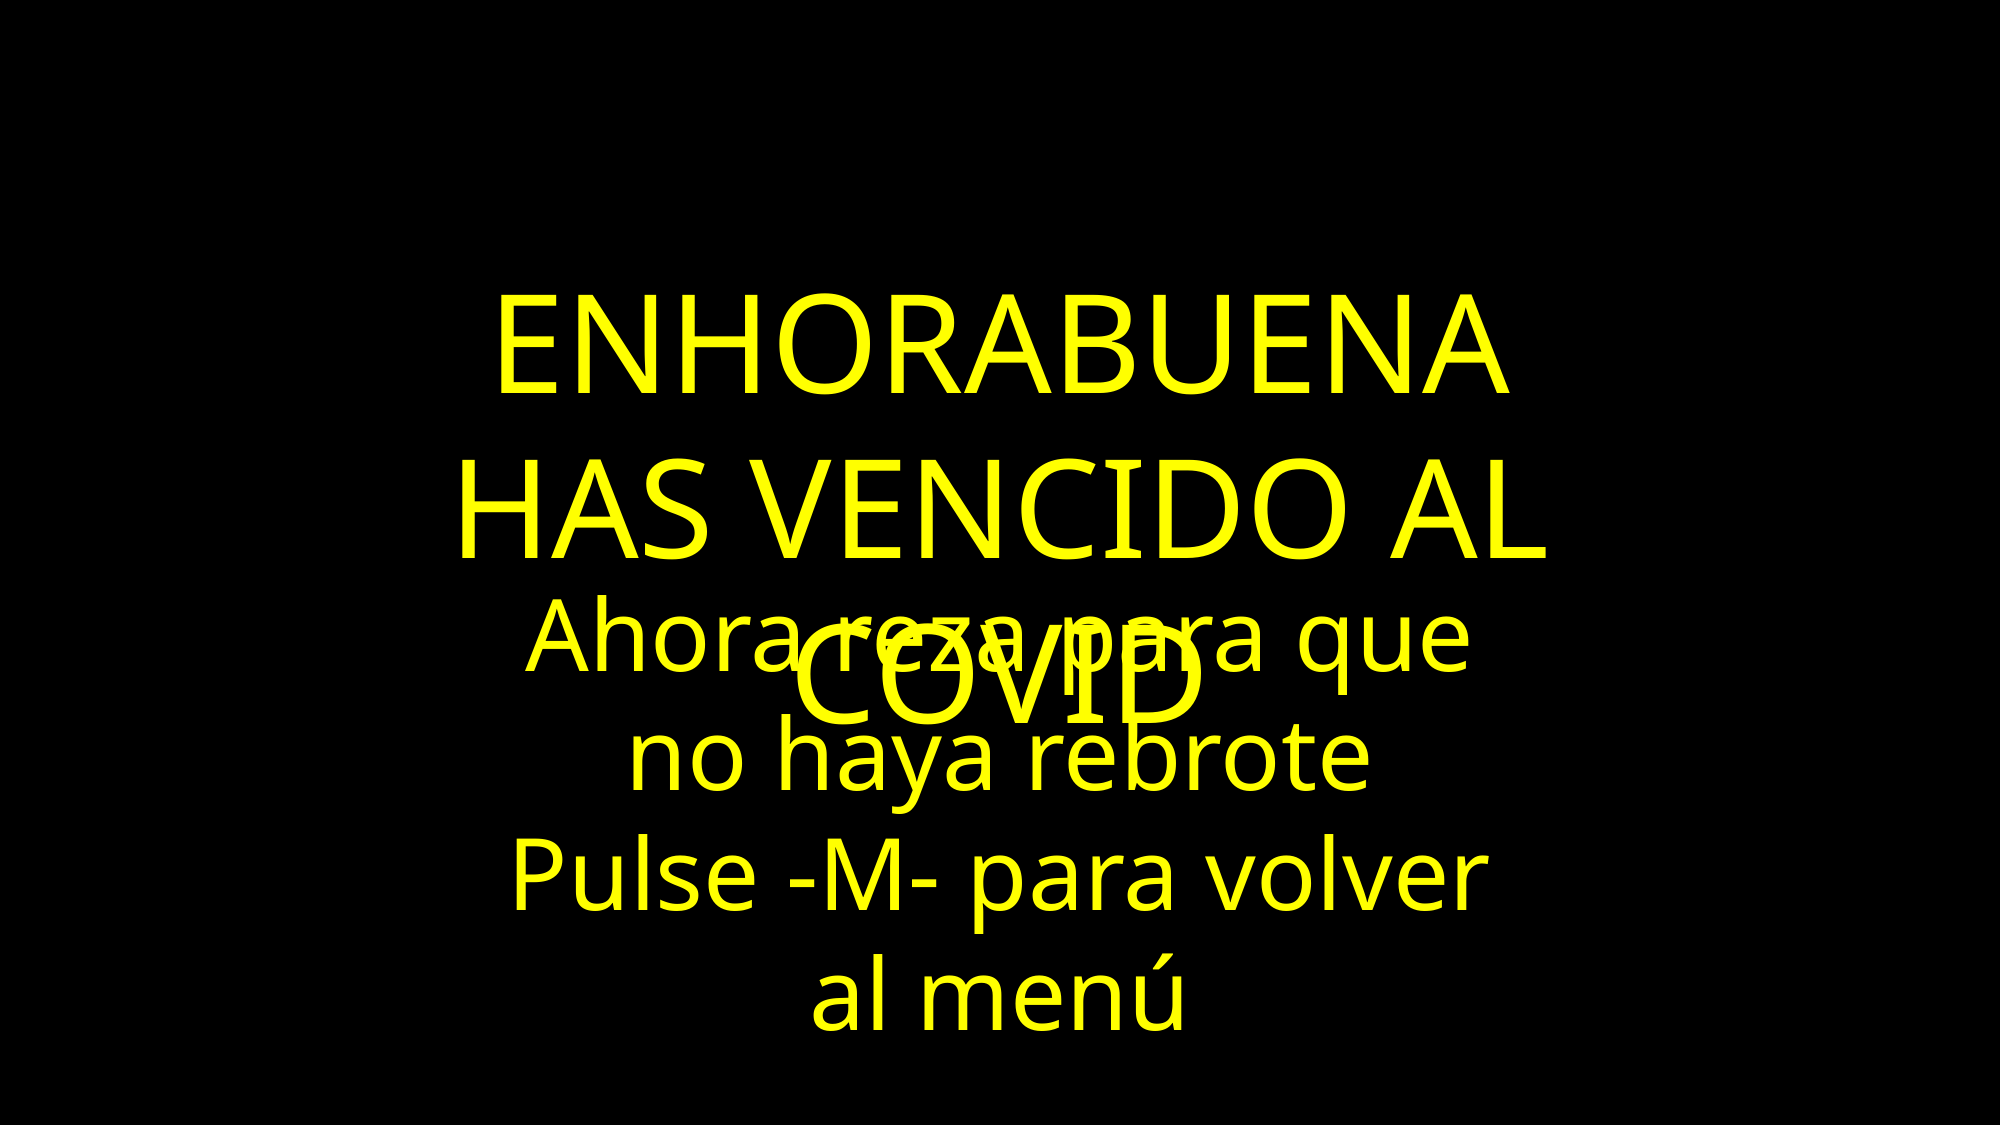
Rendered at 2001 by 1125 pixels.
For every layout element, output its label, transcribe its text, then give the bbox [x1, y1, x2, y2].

text_box ENHORABUENA HAS VENCIDO AL COVID [421, 248, 1579, 597]
text_box Ahora reza para que no haya rebrote Pulse -M- para volver al menú [456, 563, 1544, 821]
